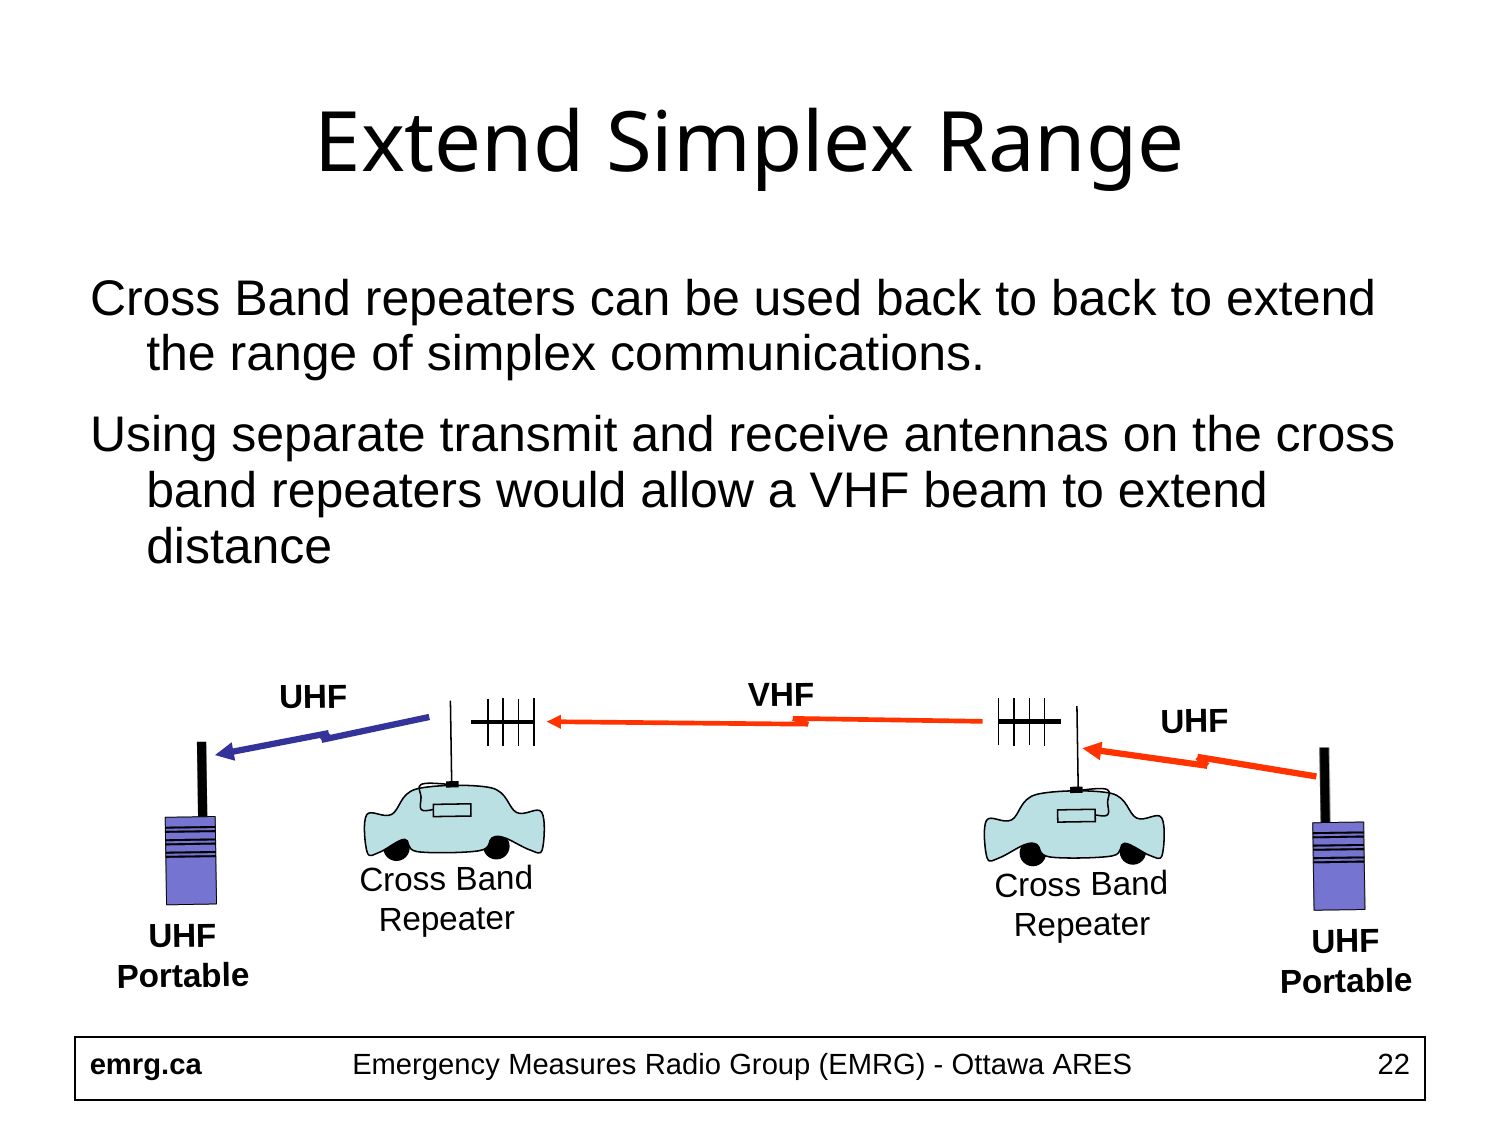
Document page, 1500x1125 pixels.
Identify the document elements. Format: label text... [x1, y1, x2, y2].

text_box UHF [1145, 690, 1245, 748]
text_box Cross Band Repeater [946, 852, 1217, 953]
text_box VHF [732, 664, 830, 722]
text_box Emergency Measures Radio Group (EMRG) - Ottawa ARES [247, 1037, 1238, 1103]
text_box UHF [263, 666, 363, 724]
title Extend Simplex Range [75, 45, 1426, 233]
text_box Cross Band Repeater [311, 847, 582, 947]
text_box <number> [1246, 1037, 1426, 1103]
text_box UHF Portable [1253, 910, 1438, 1009]
text_box UHF Portable [90, 904, 276, 1003]
text_box [364, 785, 545, 850]
list Cross Band repeaters can be used back to back to extend the range of simplex communications. Using separate transmit and receive antennas on the cross band repeaters would allow a VHF beam to extend distance [75, 262, 1426, 688]
text_box [984, 790, 1165, 856]
picture [1311, 746, 1366, 912]
picture [164, 740, 218, 906]
